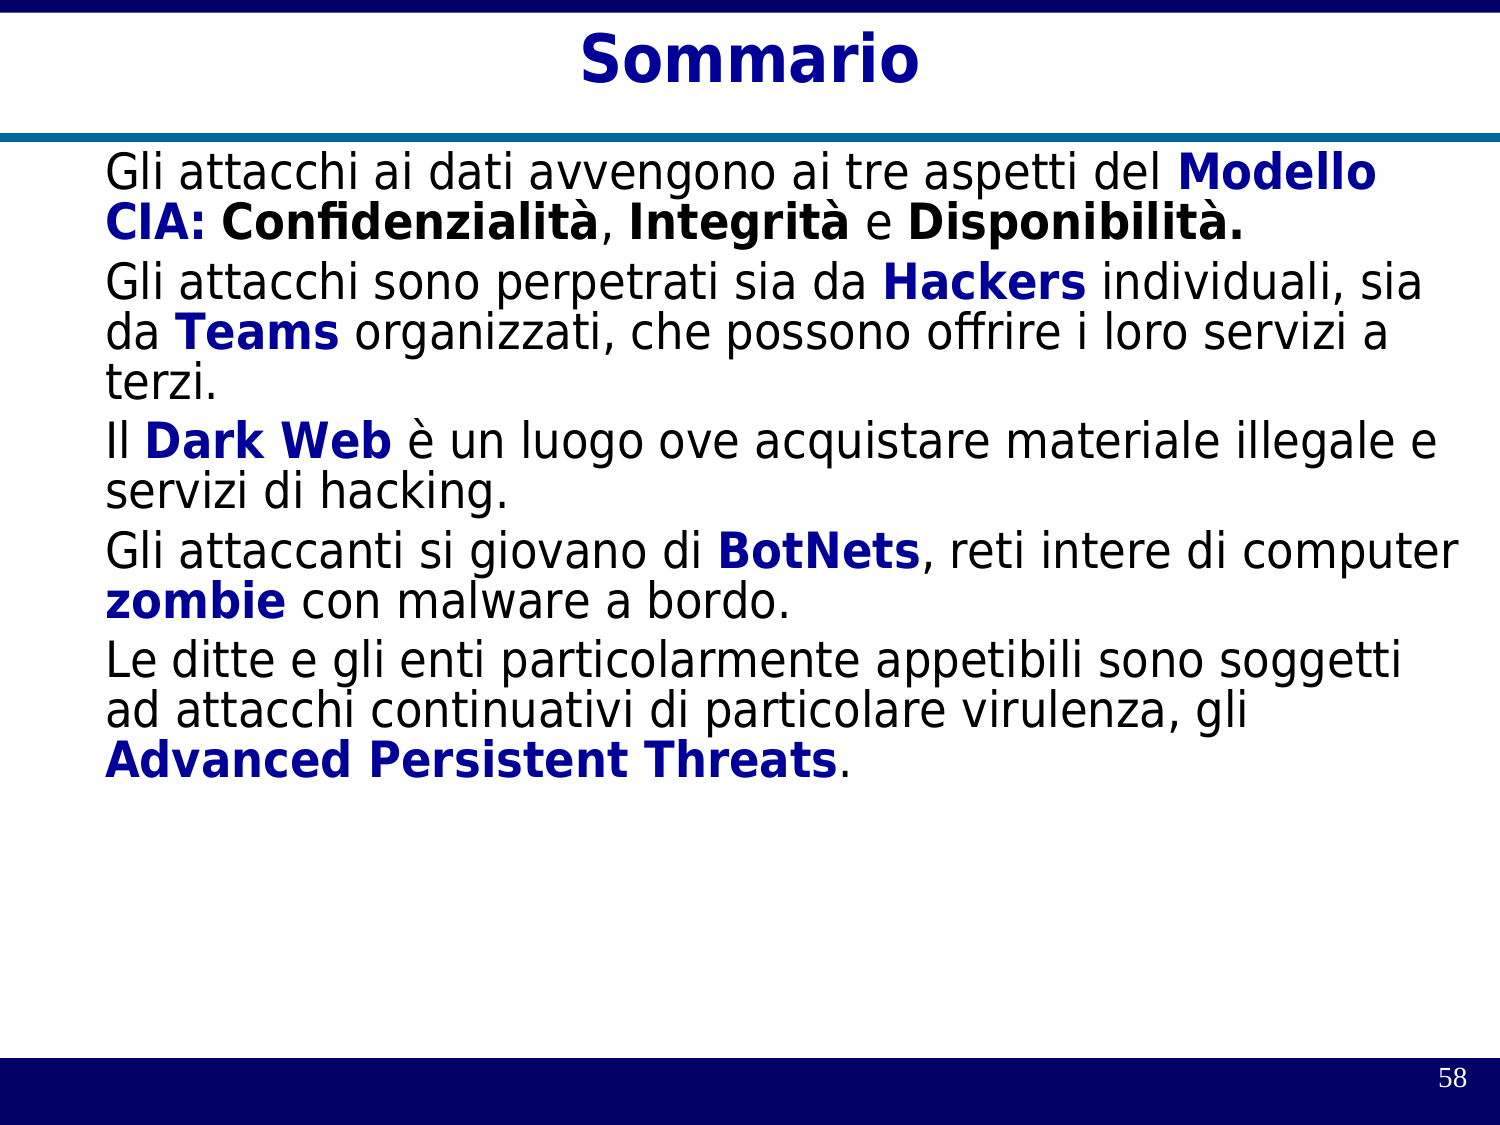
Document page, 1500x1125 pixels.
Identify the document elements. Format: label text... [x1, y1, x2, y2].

title Sommario [30, 0, 1471, 126]
list Gli attacchi ai dati avvengono ai tre aspetti del Modello CIA: Confidenzialità, Integrità e Disponibilità. Gli attacchi sono perpetrati sia da Hackers individuali, sia da Teams organizzati, che possono offrire i loro servizi a terzi. Il Dark Web è un luogo ove acquistare materiale illegale e servizi di hacking. Gli attaccanti si giovano di BotNets, reti intere di computer zombie con malware a bordo. Le ditte e gli enti particolarmente appetibili sono soggetti ad attacchi continuativi di particolare virulenza, gli Advanced Persistent Threats. [30, 149, 1471, 1021]
